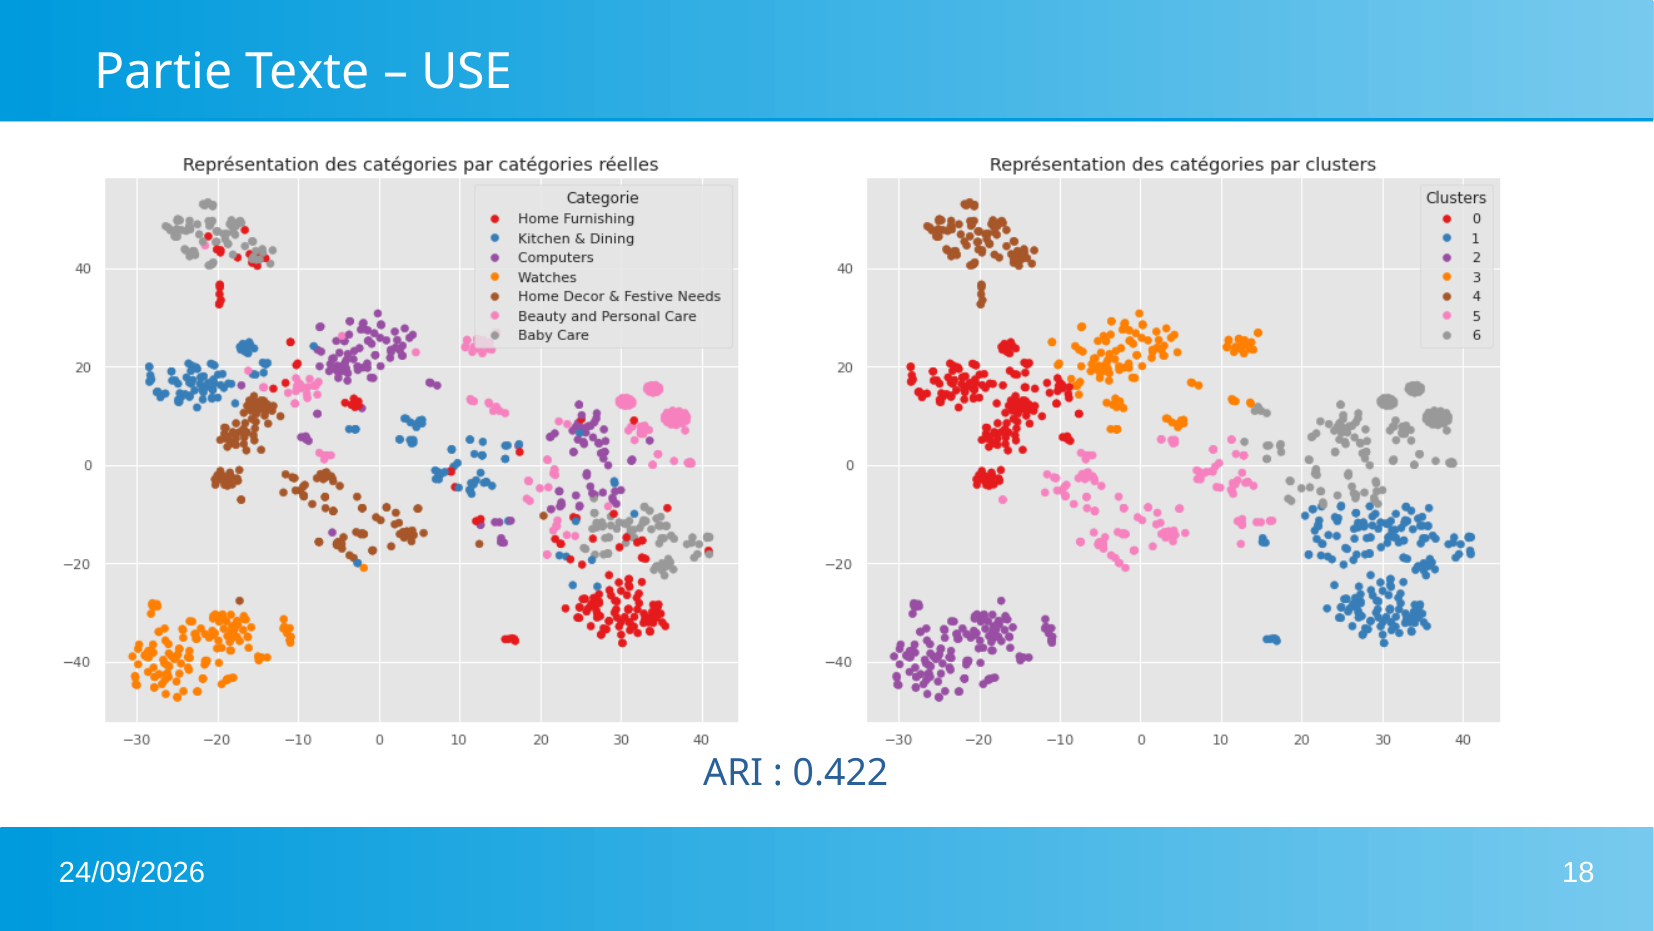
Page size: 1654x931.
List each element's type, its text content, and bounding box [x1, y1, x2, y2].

picture [54, 147, 1509, 756]
title Partie Texte – USE [59, 29, 1595, 108]
text_box ARI : 0.422 [688, 756, 1034, 803]
